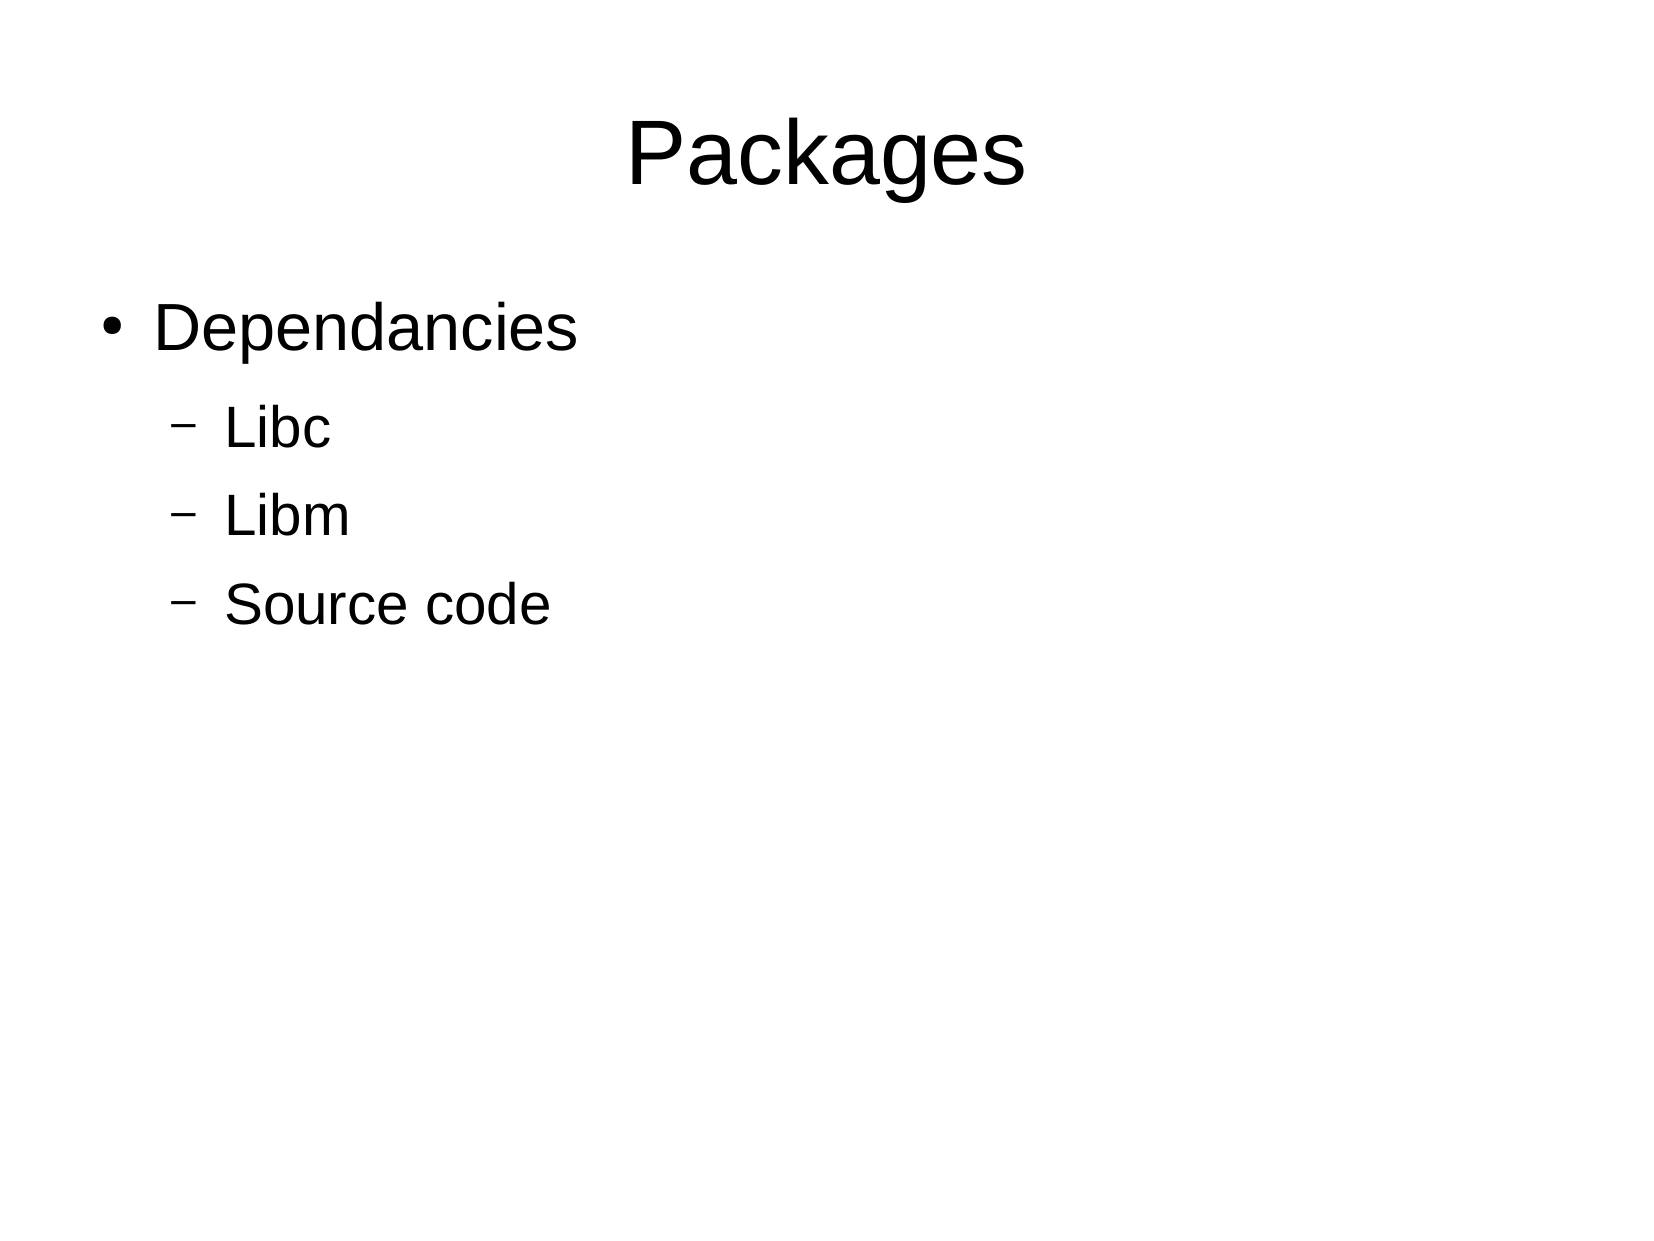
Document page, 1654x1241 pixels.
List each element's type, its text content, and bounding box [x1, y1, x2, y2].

list Dependancies Libc Libm Source code [82, 290, 1571, 1010]
title Packages [82, 49, 1571, 257]
